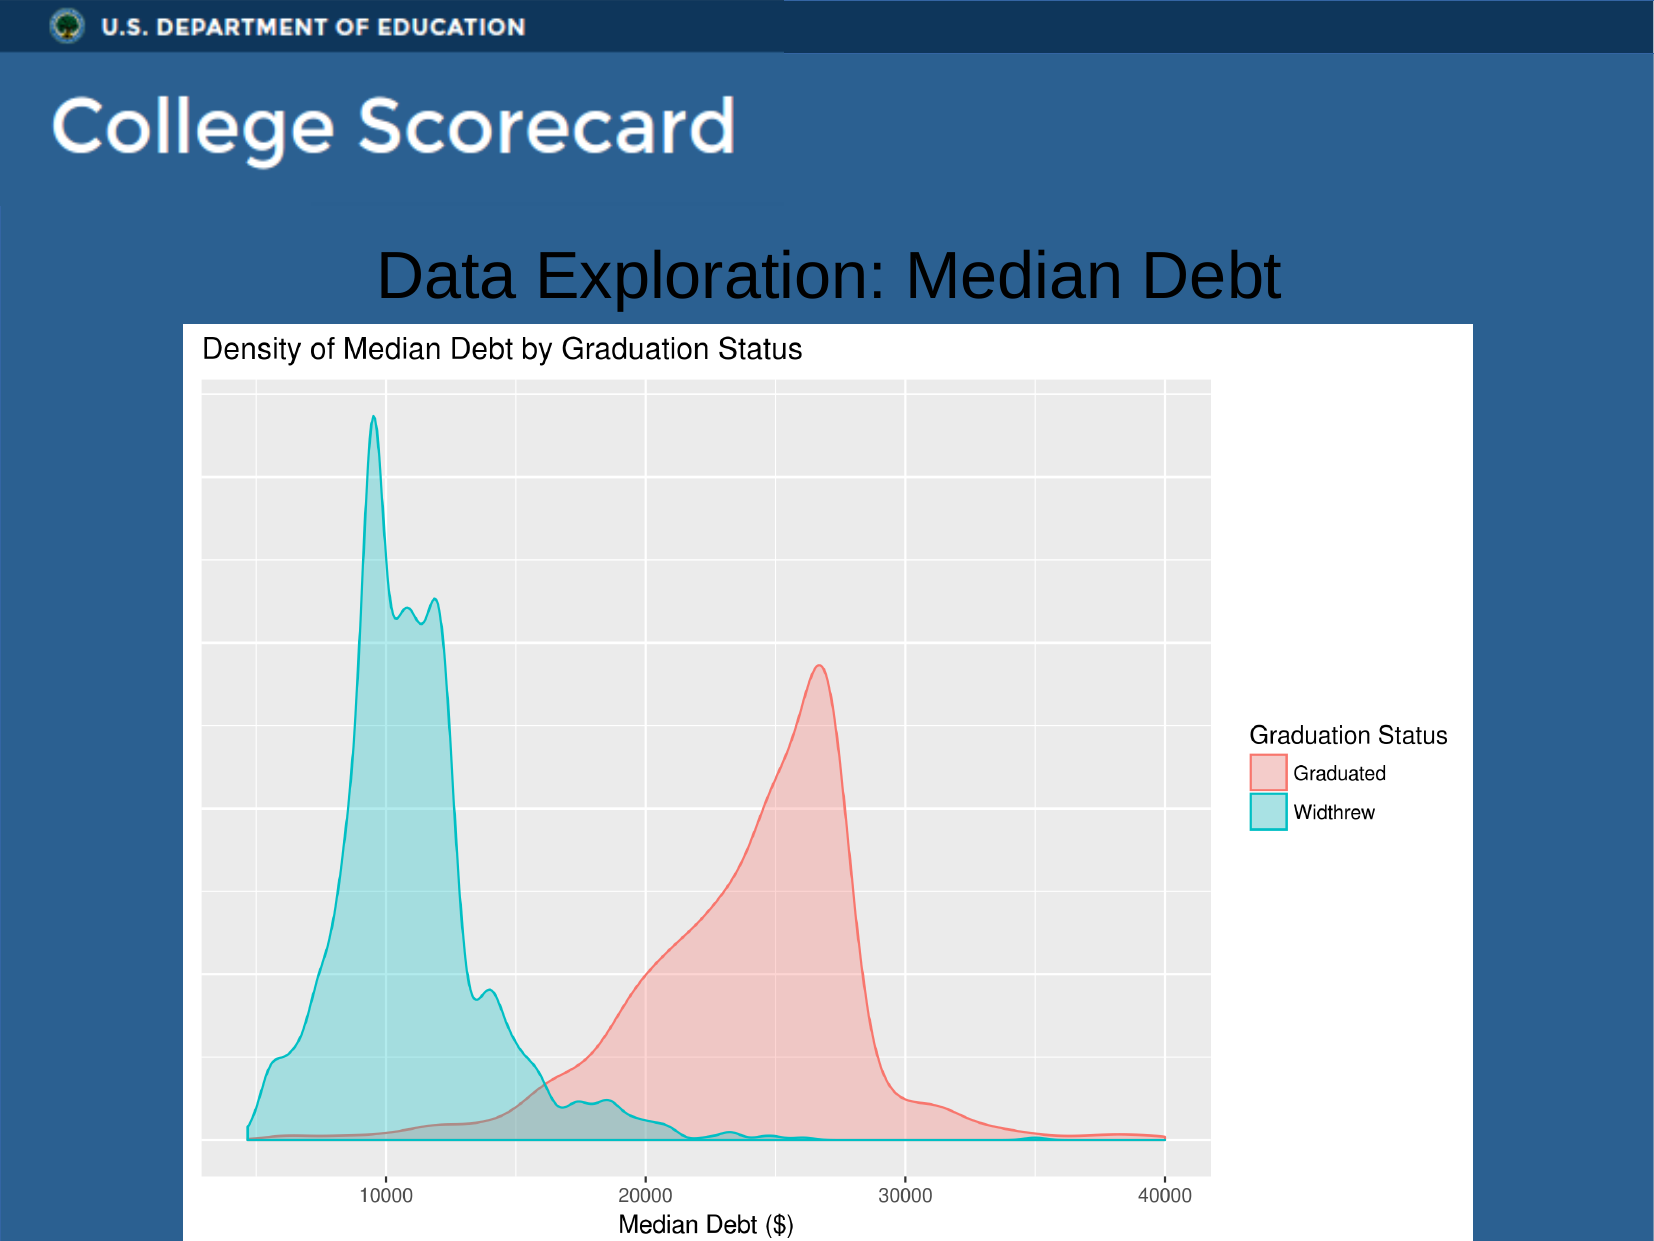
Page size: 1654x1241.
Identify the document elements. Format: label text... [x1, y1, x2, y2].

picture [183, 324, 1473, 1241]
text_box Data Exploration: Median Debt [0, 230, 1654, 320]
text_box [0, 0, 1654, 230]
picture [0, 0, 784, 206]
text_box [0, 320, 1654, 1241]
